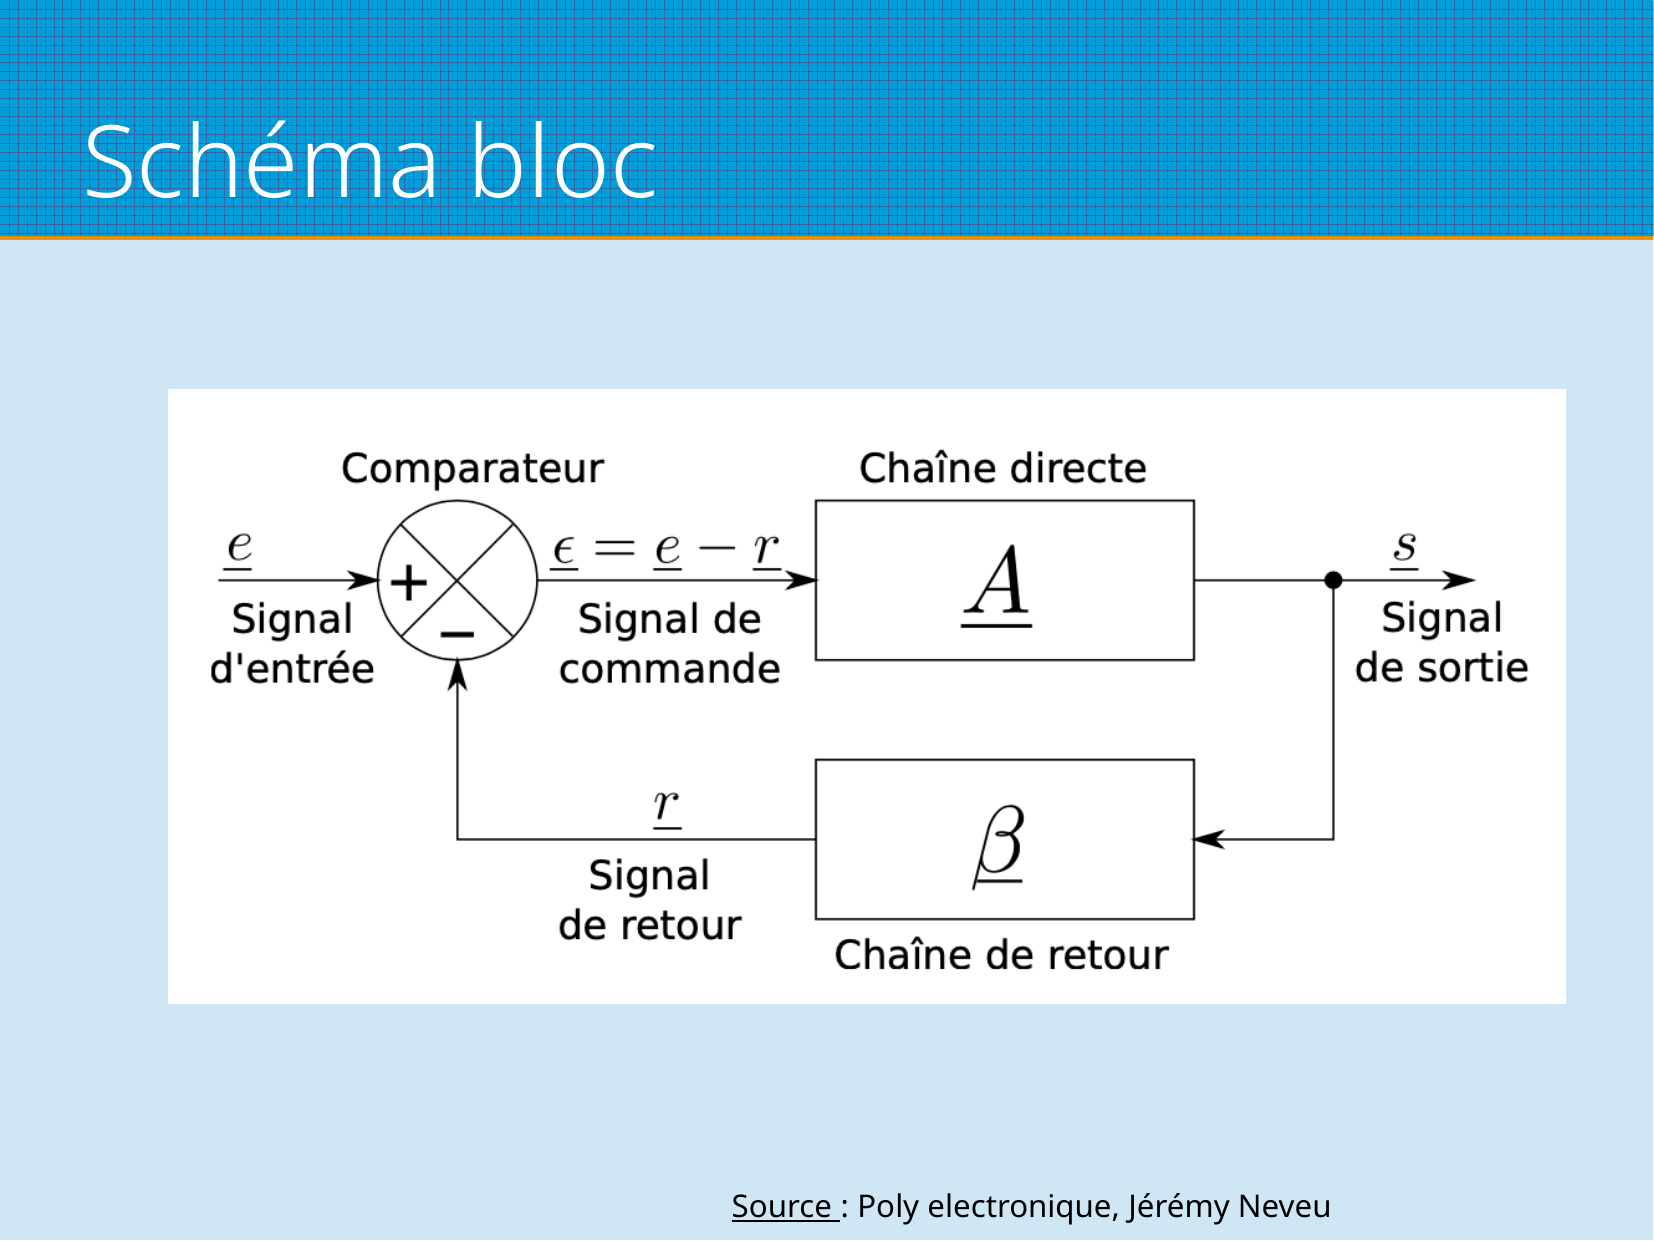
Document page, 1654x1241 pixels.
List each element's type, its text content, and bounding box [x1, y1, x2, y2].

text_box Source : Poly electronique, Jérémy Neveu [725, 1179, 1654, 1232]
picture [168, 389, 1566, 1004]
title Schéma bloc [82, 19, 1571, 227]
